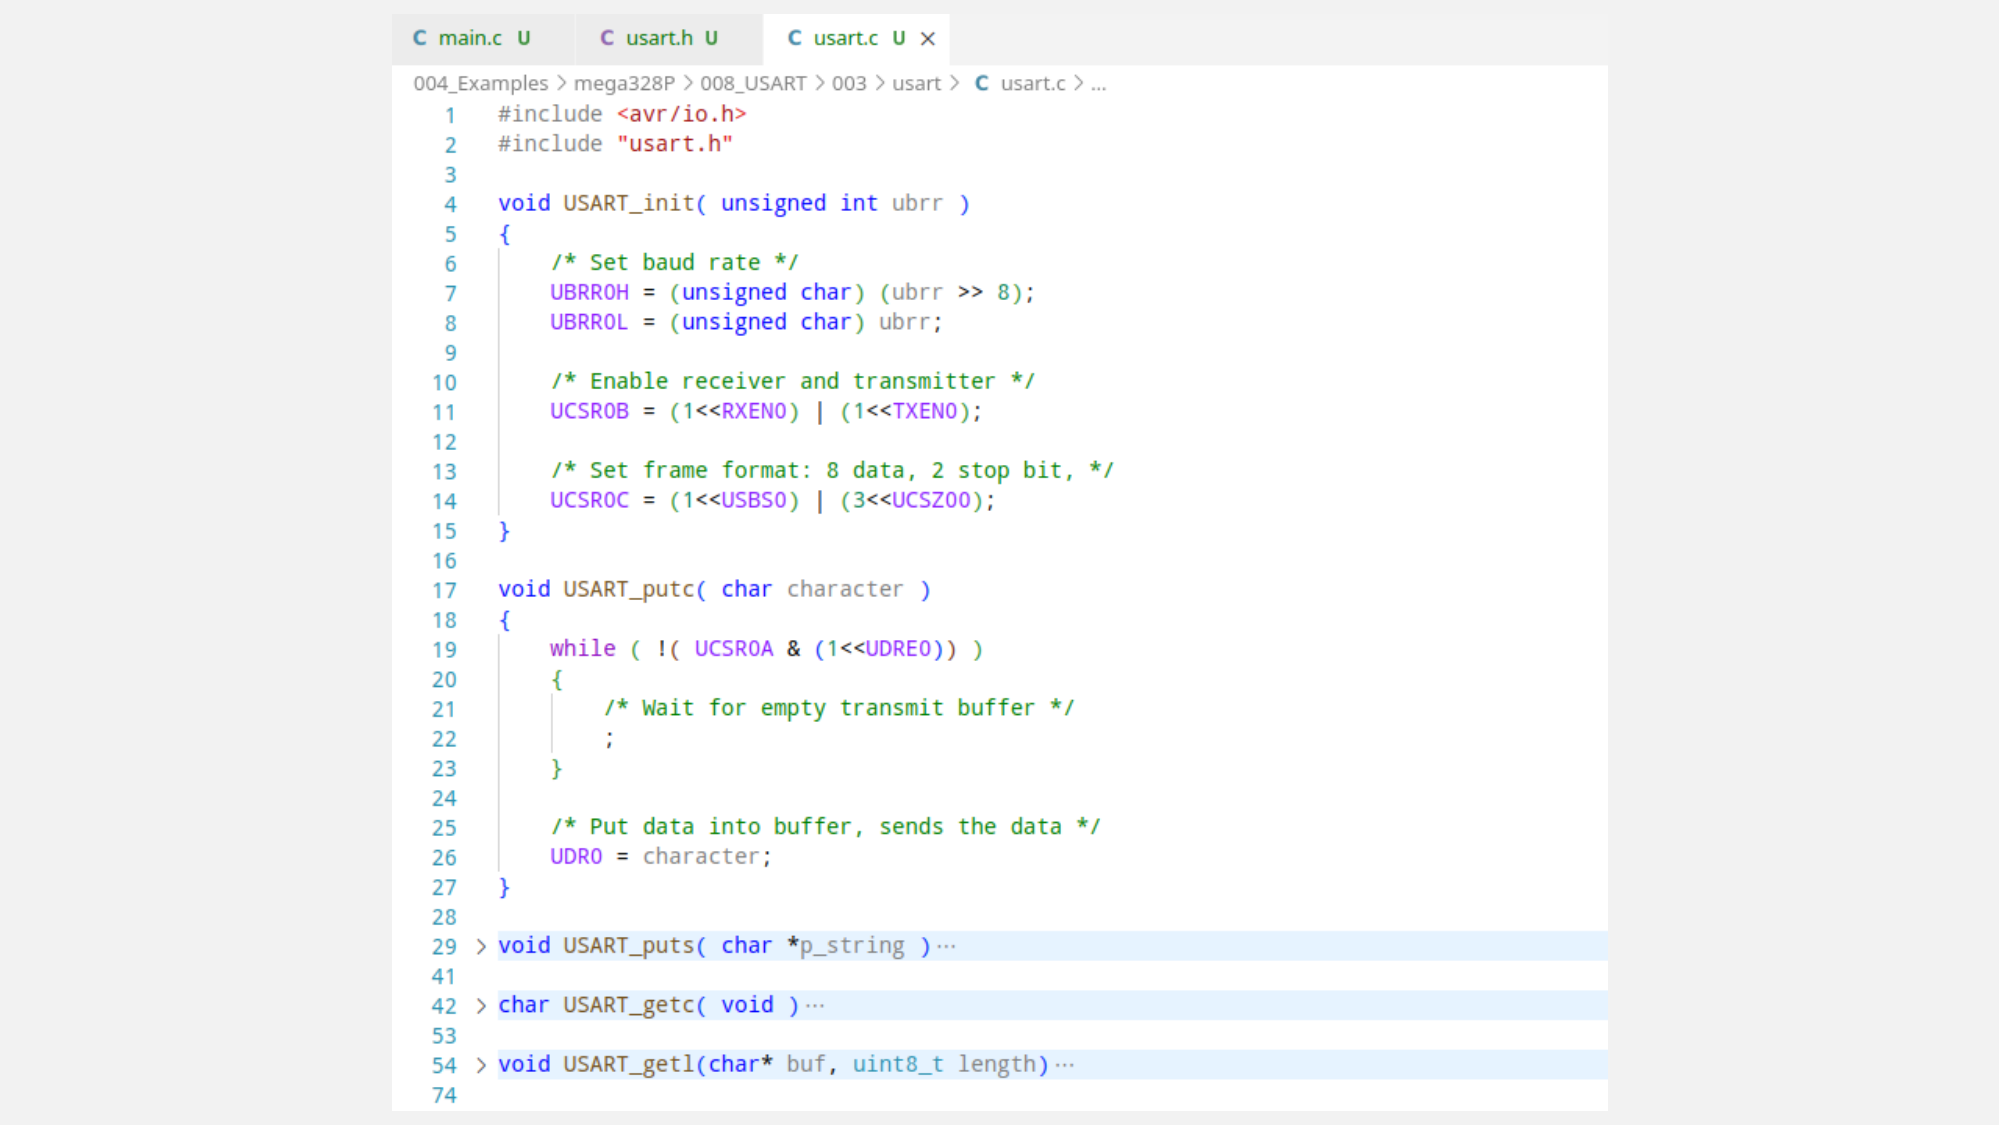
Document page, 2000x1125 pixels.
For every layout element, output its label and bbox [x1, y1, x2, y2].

picture [392, 14, 1608, 1111]
